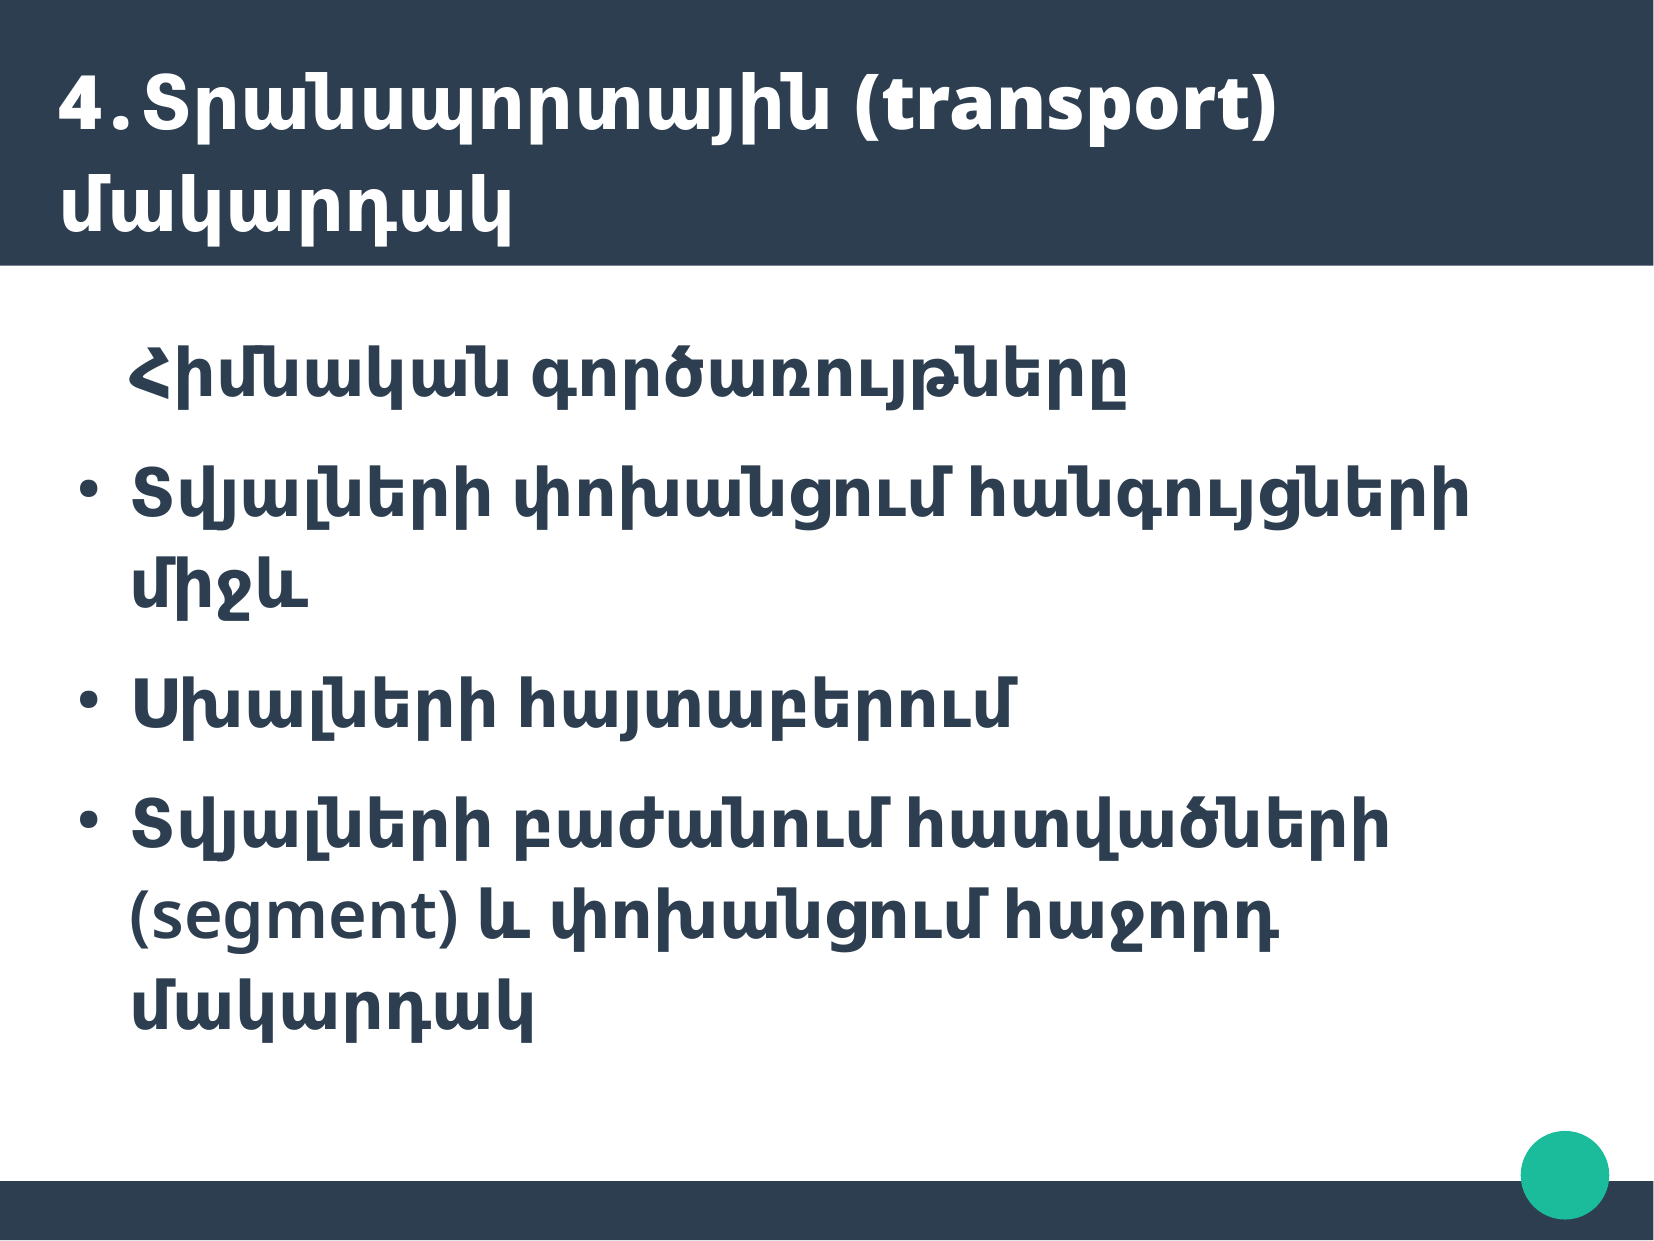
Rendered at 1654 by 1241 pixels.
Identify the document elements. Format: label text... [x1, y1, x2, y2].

title 4․Տրանսպորտային (transport) մակարդակ [59, 49, 1595, 207]
list Հիմնական գործառույթները Տվյալների փոխանցում հանգույցների միջև Սխալների հայտաբերում Տվյալների բաժանում հատվածների (segment) և փոխանցում հաջորդ մակարդակ [59, 324, 1595, 1152]
